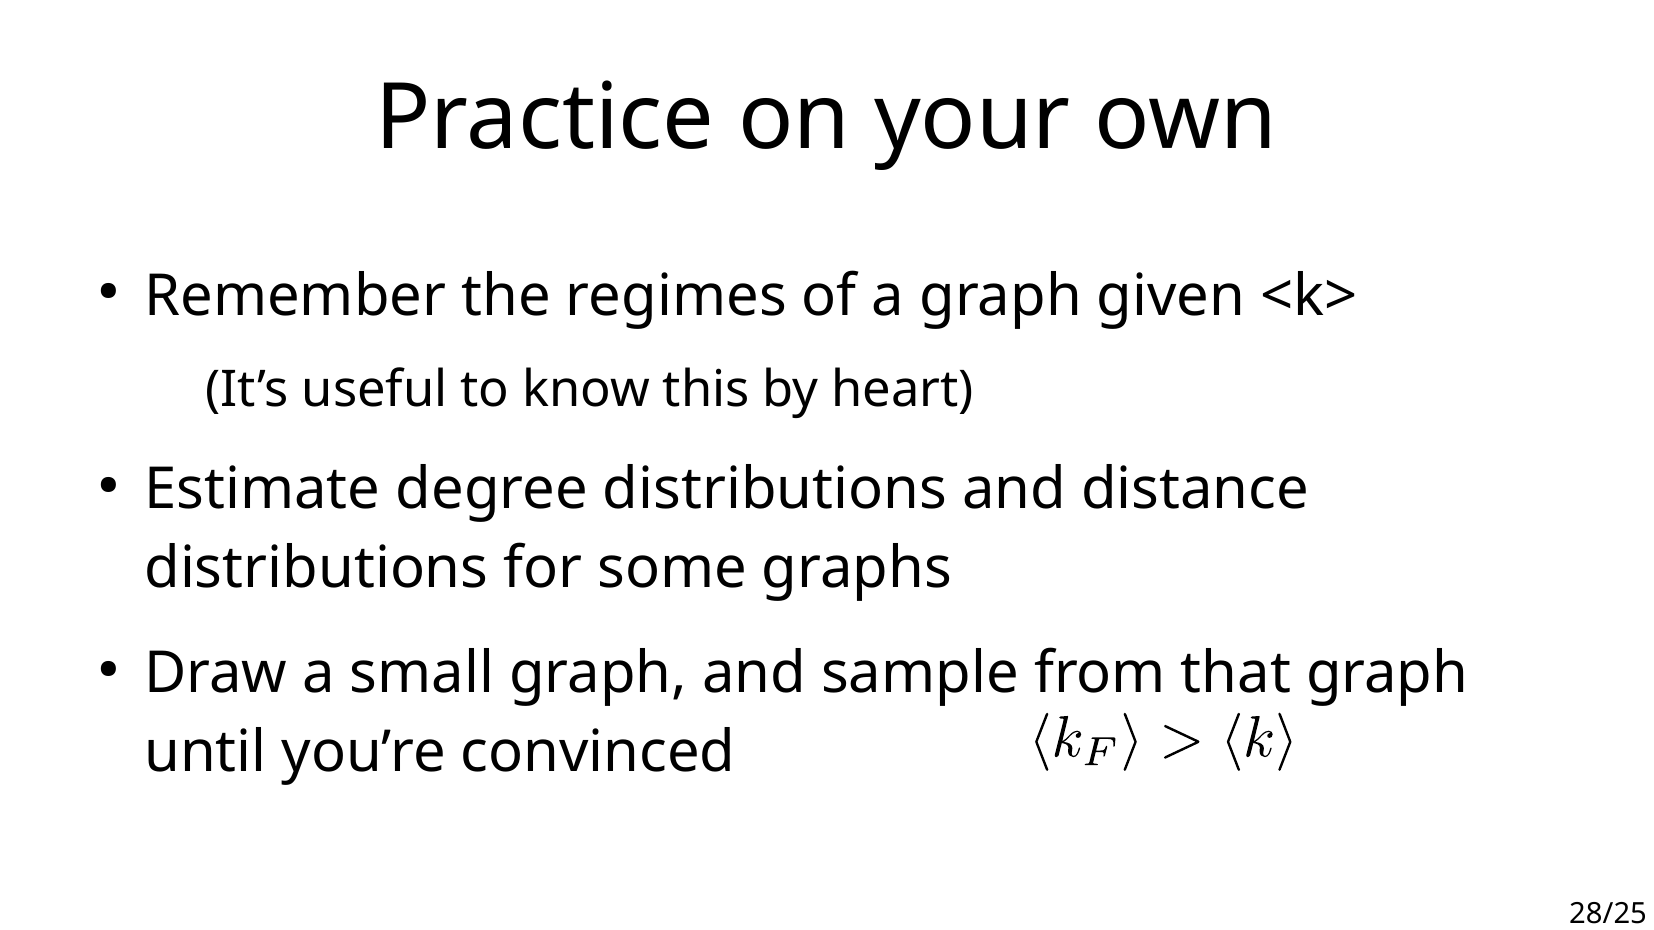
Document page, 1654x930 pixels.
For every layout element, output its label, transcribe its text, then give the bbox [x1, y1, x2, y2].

title Practice on your own [82, 1, 1571, 225]
text_box [1028, 712, 1298, 771]
list Remember the regimes of a graph given <k> (It’s useful to know this by heart) Estimate degree distributions and distance distributions for some graphs Draw a small graph, and sample from that graph until you’re convinced [82, 252, 1571, 793]
